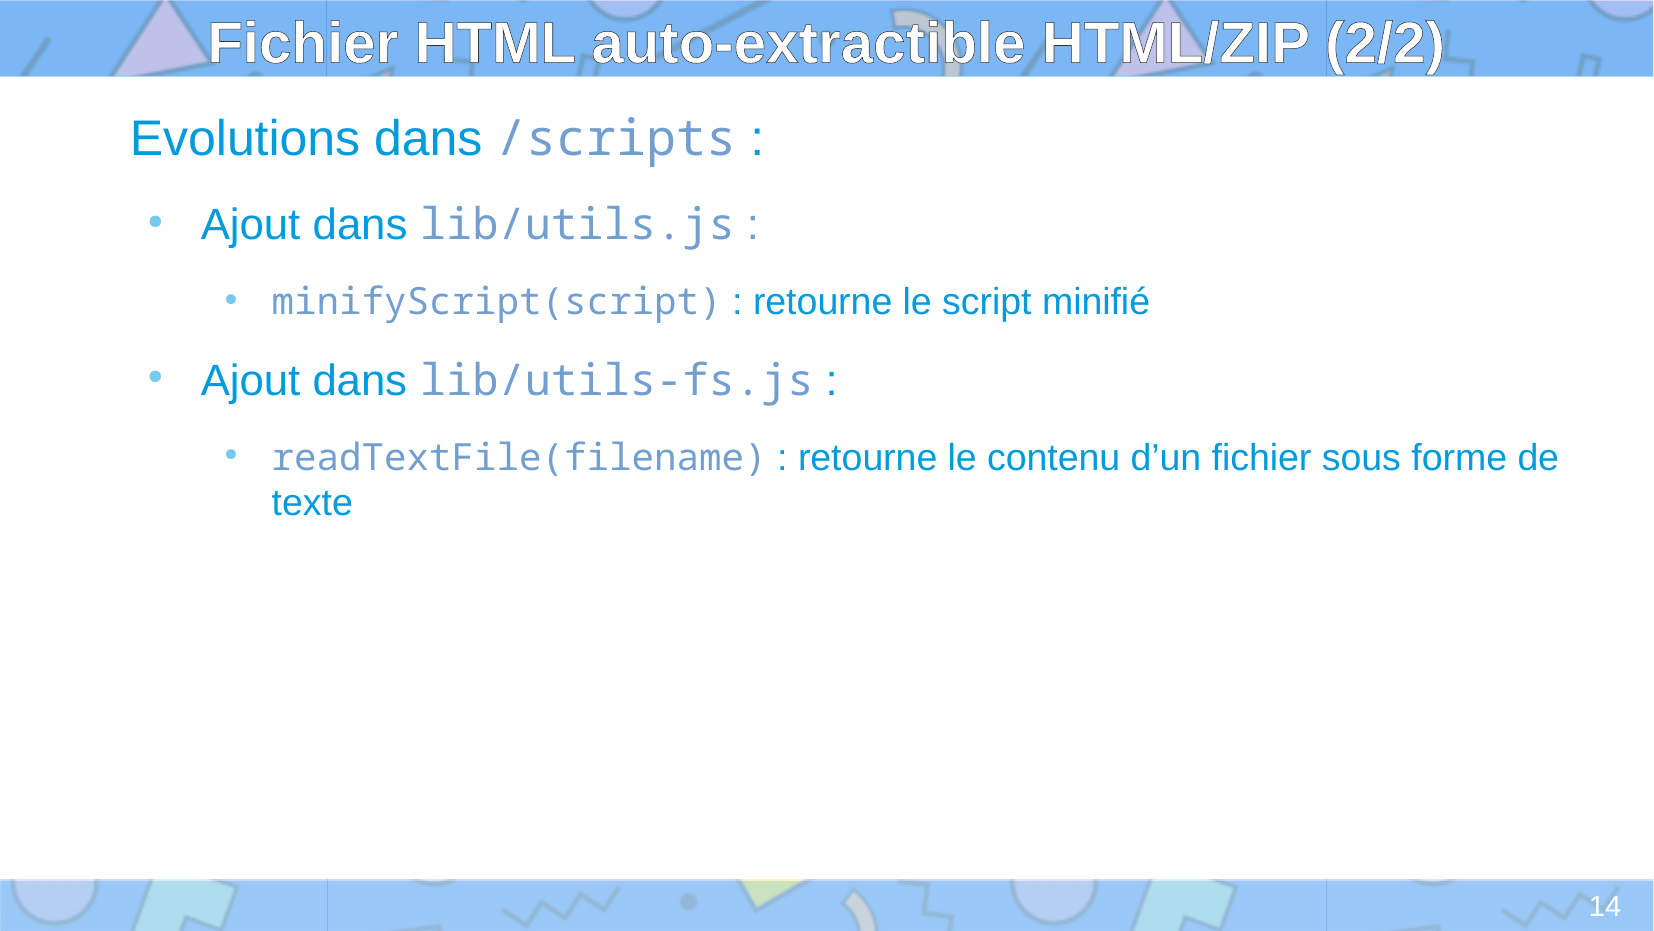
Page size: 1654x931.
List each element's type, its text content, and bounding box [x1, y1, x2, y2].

picture [0, 879, 1654, 931]
title Fichier HTML auto-extractible HTML/ZIP (2/2) [59, 3, 1595, 82]
list Evolutions dans /scripts : Ajout dans lib/utils.js : minifyScript(script) : retourne le script minifié Ajout dans lib/utils-fs.js : readTextFile(filename) : retourne le contenu d’un fichier sous forme de texte [59, 101, 1595, 863]
picture [0, 0, 1654, 76]
